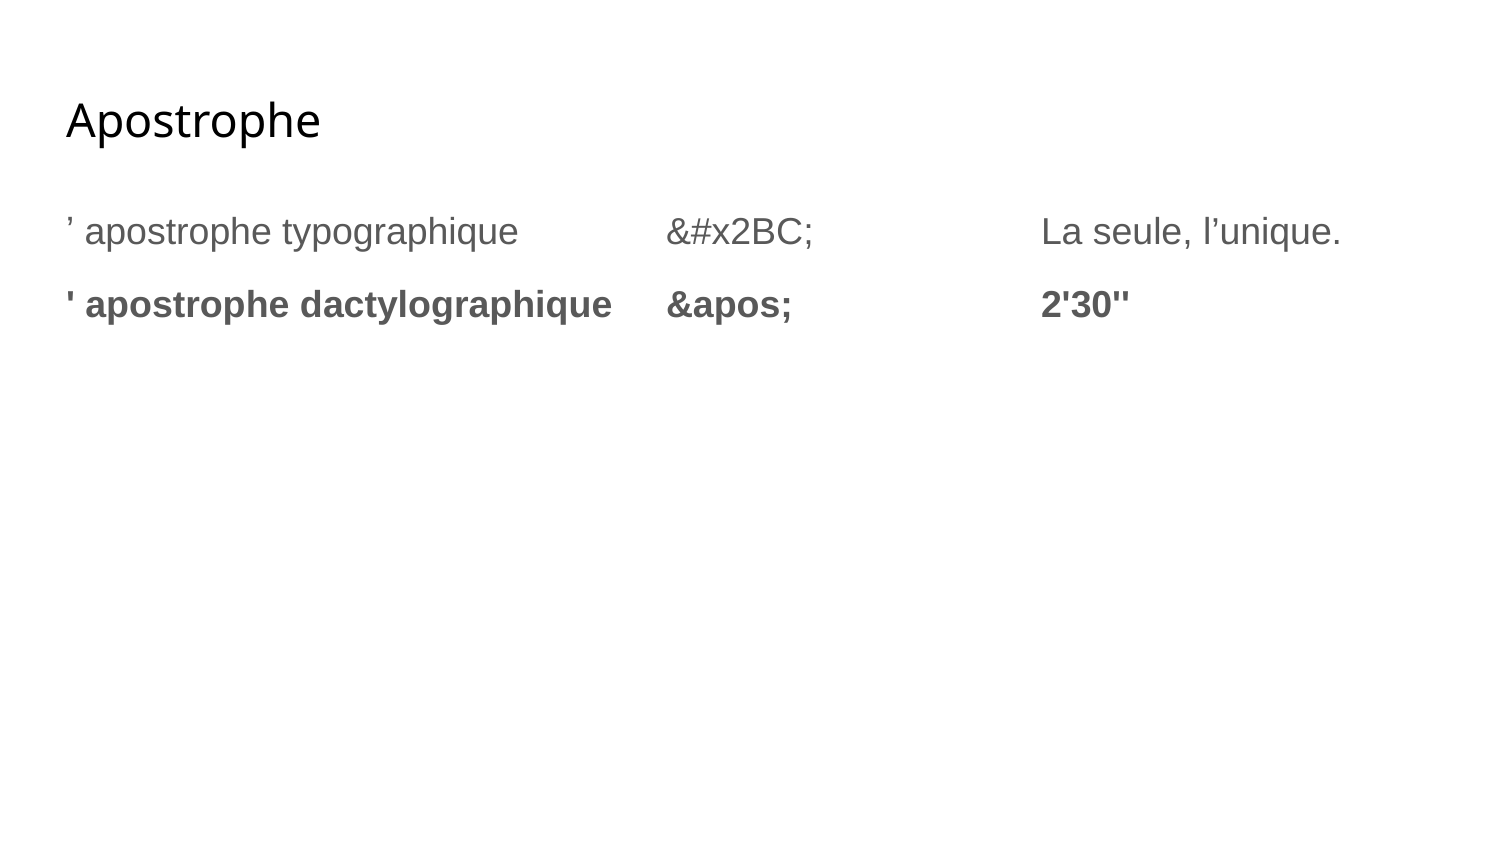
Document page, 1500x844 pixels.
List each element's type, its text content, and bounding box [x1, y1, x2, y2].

title Apostrophe [51, 72, 1449, 167]
list ʼ apostrophe typographique &#x2BC; La seule, l’unique. ' apostrophe dactylographique &apos; 2'30'' [51, 189, 1449, 750]
